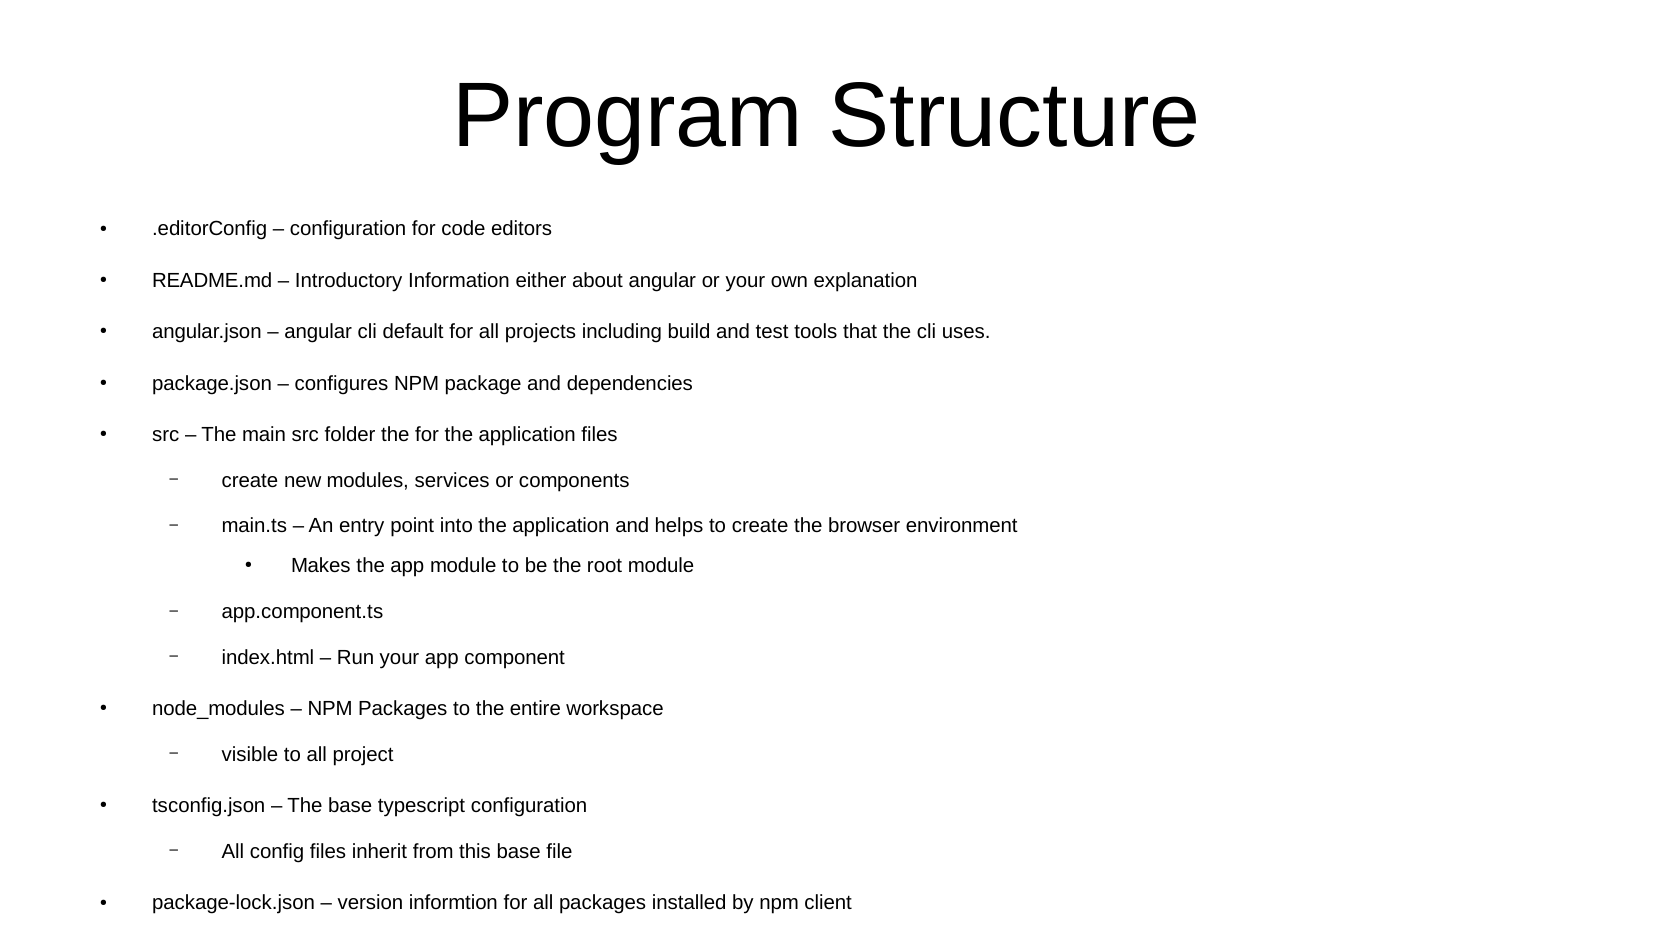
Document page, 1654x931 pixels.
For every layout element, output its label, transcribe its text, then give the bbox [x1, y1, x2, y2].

title Program Structure [82, 37, 1571, 193]
list .editorConfig – configuration for code editors README.md – Introductory Information either about angular or your own explanation angular.json – angular cli default for all projects including build and test tools that the cli uses. package.json – configures NPM package and dependencies src – The main src folder the for the application files create new modules, services or components main.ts – An entry point into the application and helps to create the browser environment Makes the app module to be the root module app.component.ts index.html – Run your app component node_modules – NPM Packages to the entire workspace visible to all project tsconfig.json – The base typescript configuration All config files inherit from this base file package-lock.json – version informtion for all packages installed by npm client [82, 217, 1571, 916]
